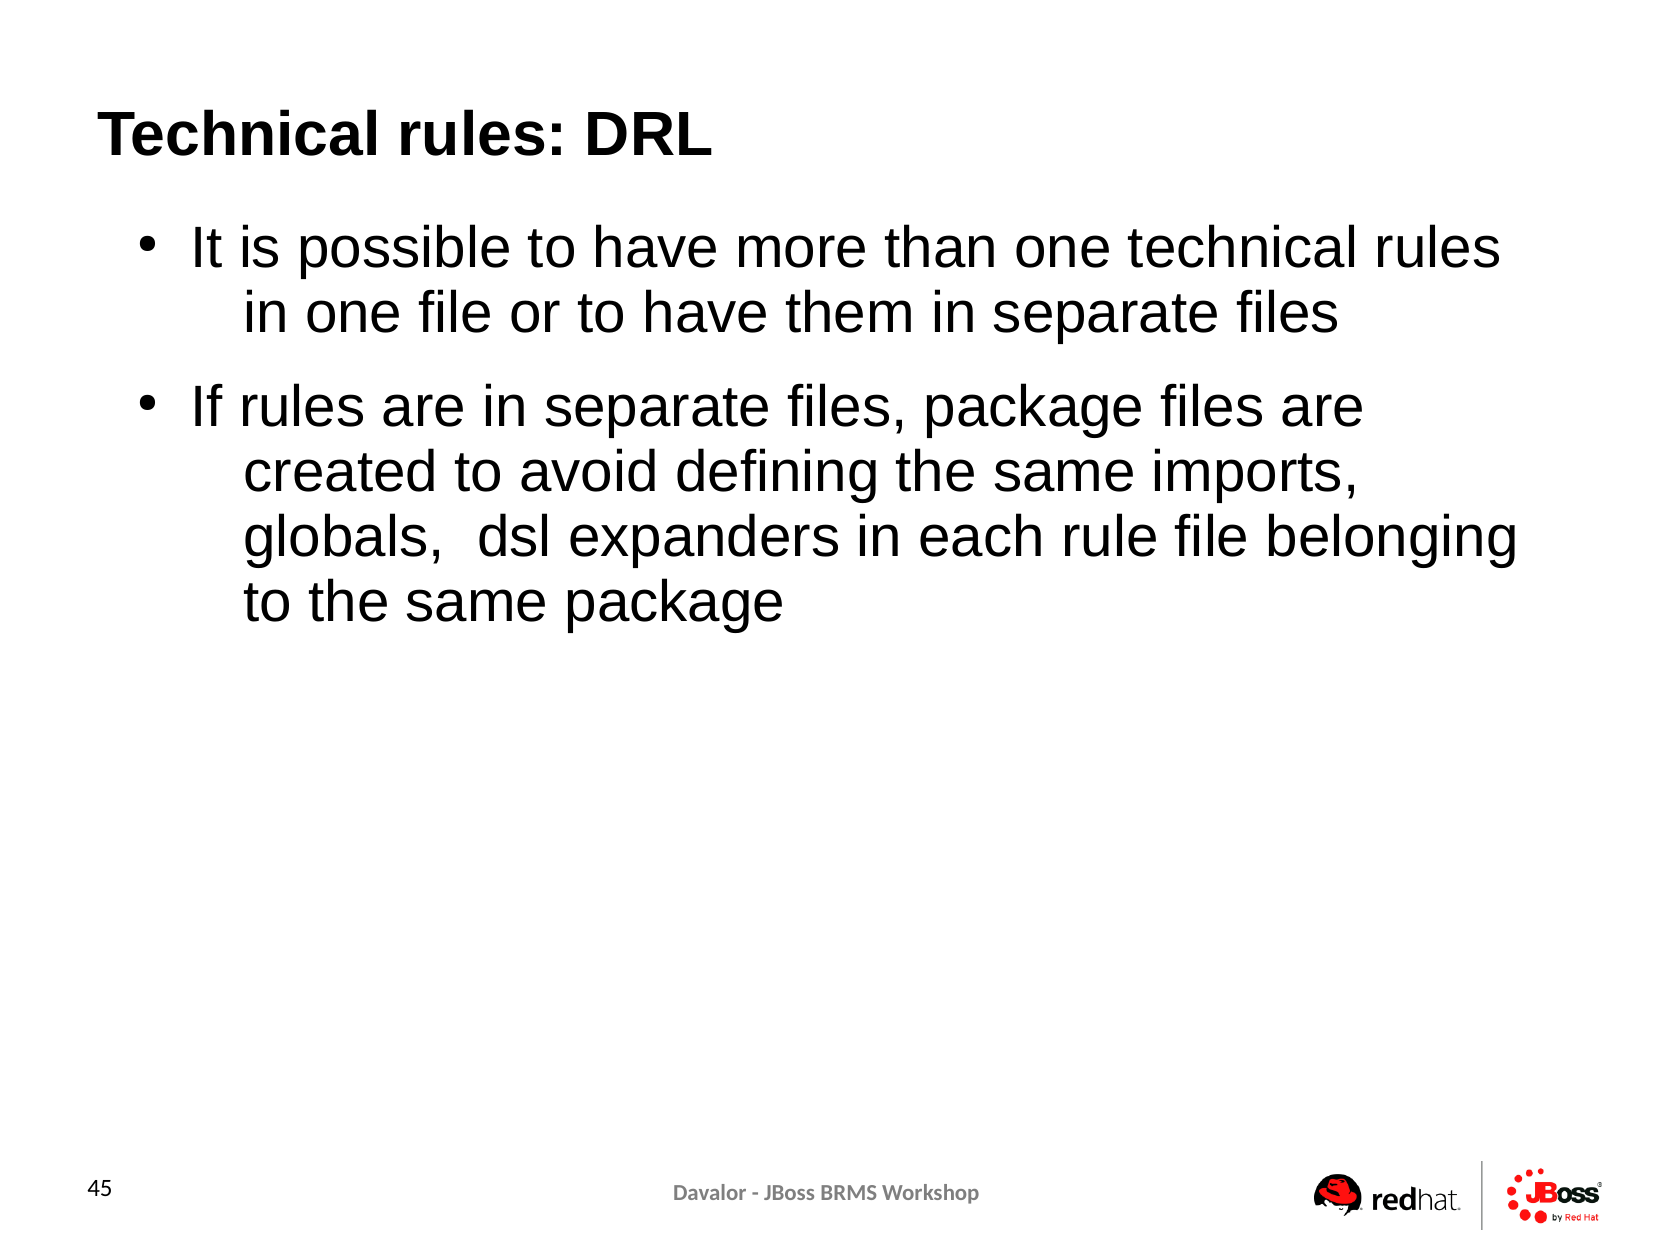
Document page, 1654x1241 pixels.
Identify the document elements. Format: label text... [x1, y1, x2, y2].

list It is possible to have more than one technical rules in one file or to have them in separate files If rules are in separate files, package files are created to avoid defining the same imports, globals, dsl expanders in each rule file belonging to the same package [86, 207, 1576, 1039]
title Technical rules: DRL [82, 95, 1571, 226]
picture [1314, 1161, 1602, 1230]
